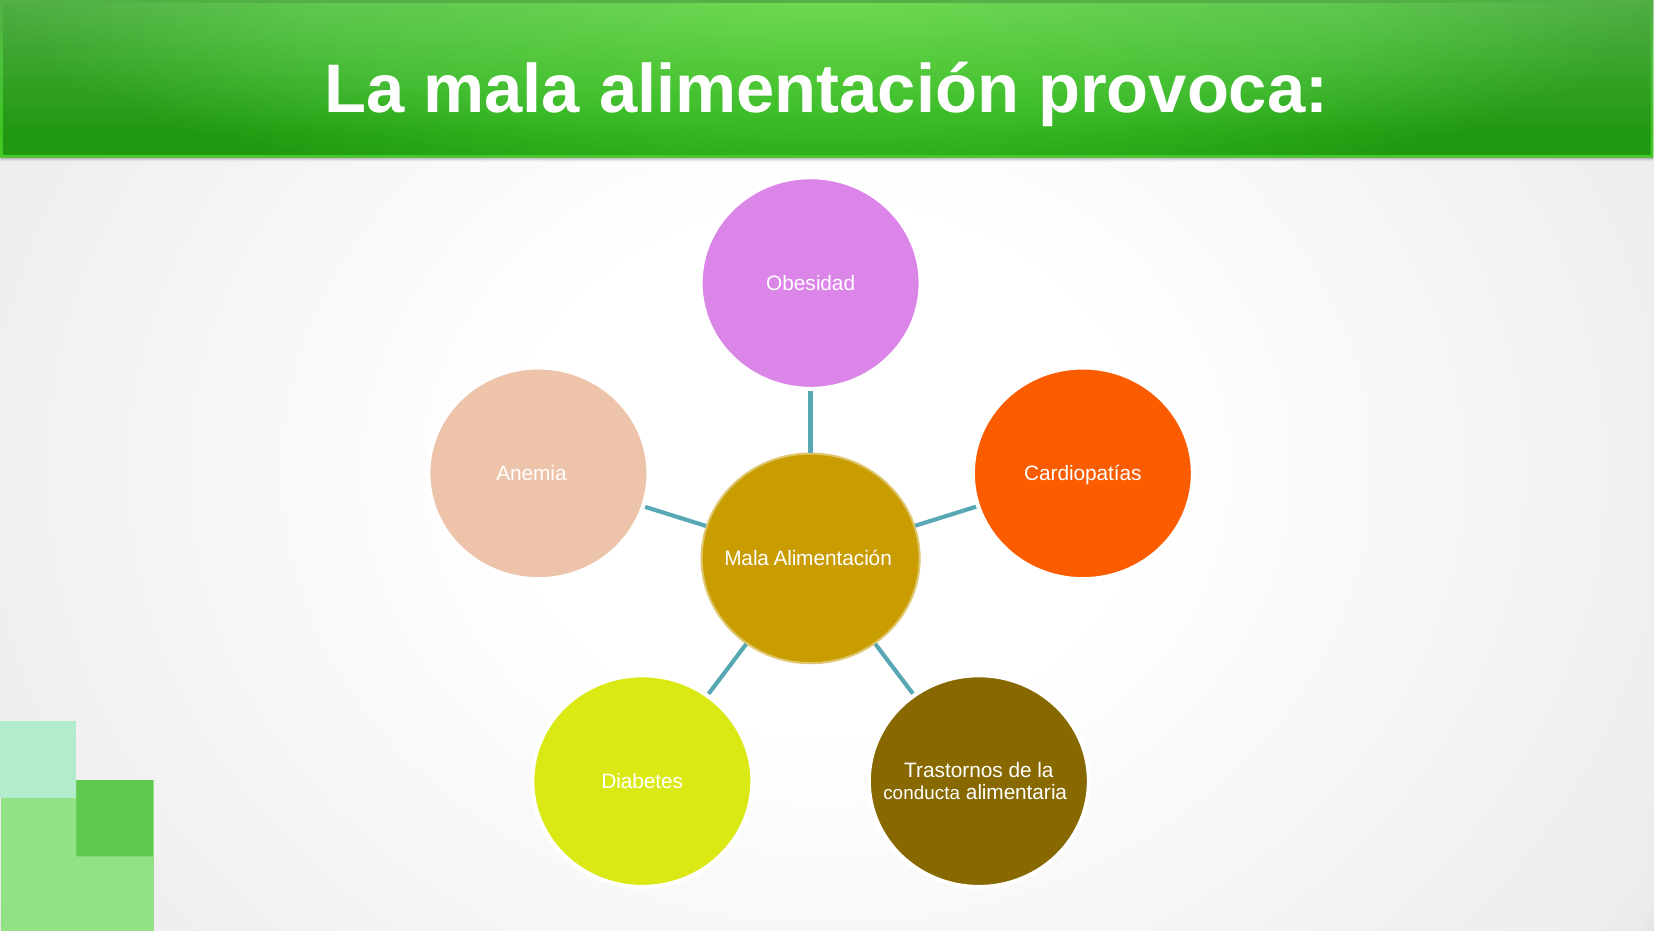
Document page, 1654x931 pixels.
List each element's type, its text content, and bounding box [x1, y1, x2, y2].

text_box [0, 721, 154, 931]
text_box [972, 367, 1193, 580]
text_box [700, 177, 921, 389]
text_box Diabetes [601, 769, 708, 796]
text_box [868, 675, 1089, 888]
text_box Mala Alimentación [724, 546, 927, 574]
text_box Obesidad [766, 271, 874, 298]
text_box Cardiopatías [1024, 461, 1164, 488]
text_box [700, 452, 920, 665]
text_box [532, 675, 753, 888]
title La mala alimentación provoca: [82, 35, 1571, 142]
text_box conducta alimentaria [883, 780, 1098, 807]
text_box Anemia [496, 461, 583, 488]
text_box Trastornos de la [904, 758, 1080, 780]
text_box [428, 367, 649, 580]
